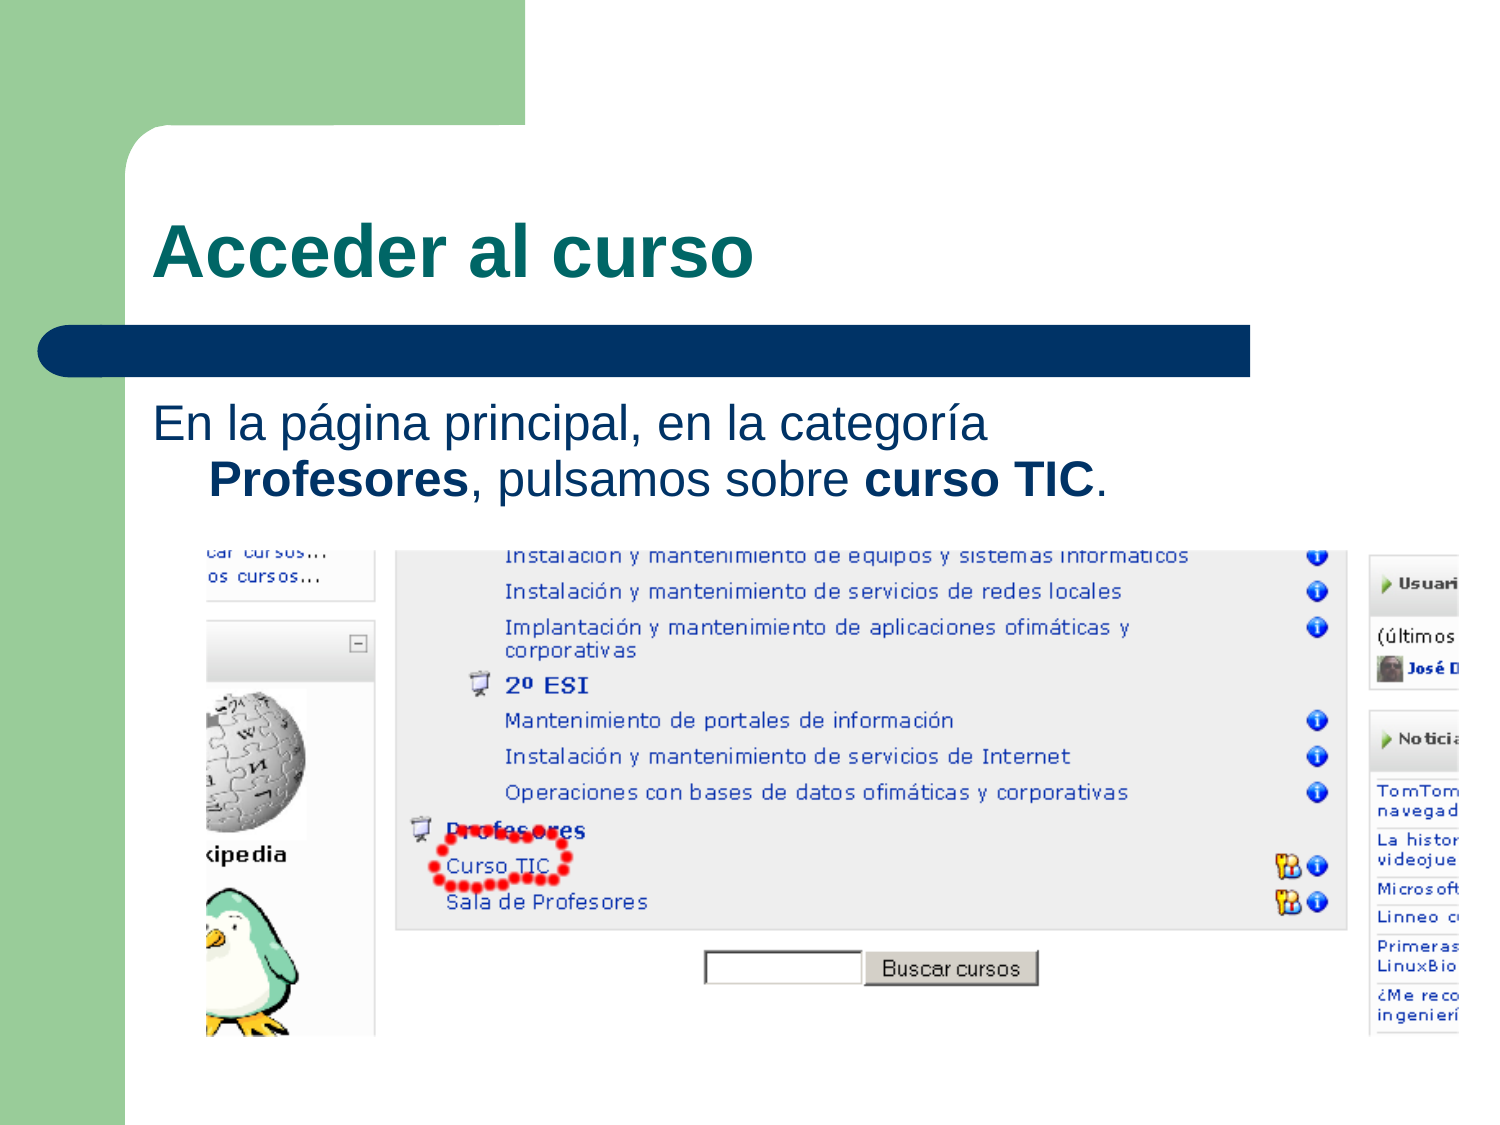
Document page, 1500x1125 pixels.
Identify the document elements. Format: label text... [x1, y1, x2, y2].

picture [206, 550, 1459, 1038]
list En la página principal, en la categoría Profesores, pulsamos sobre curso TIC. [137, 387, 1282, 575]
title Acceder al curso [136, 136, 1414, 301]
